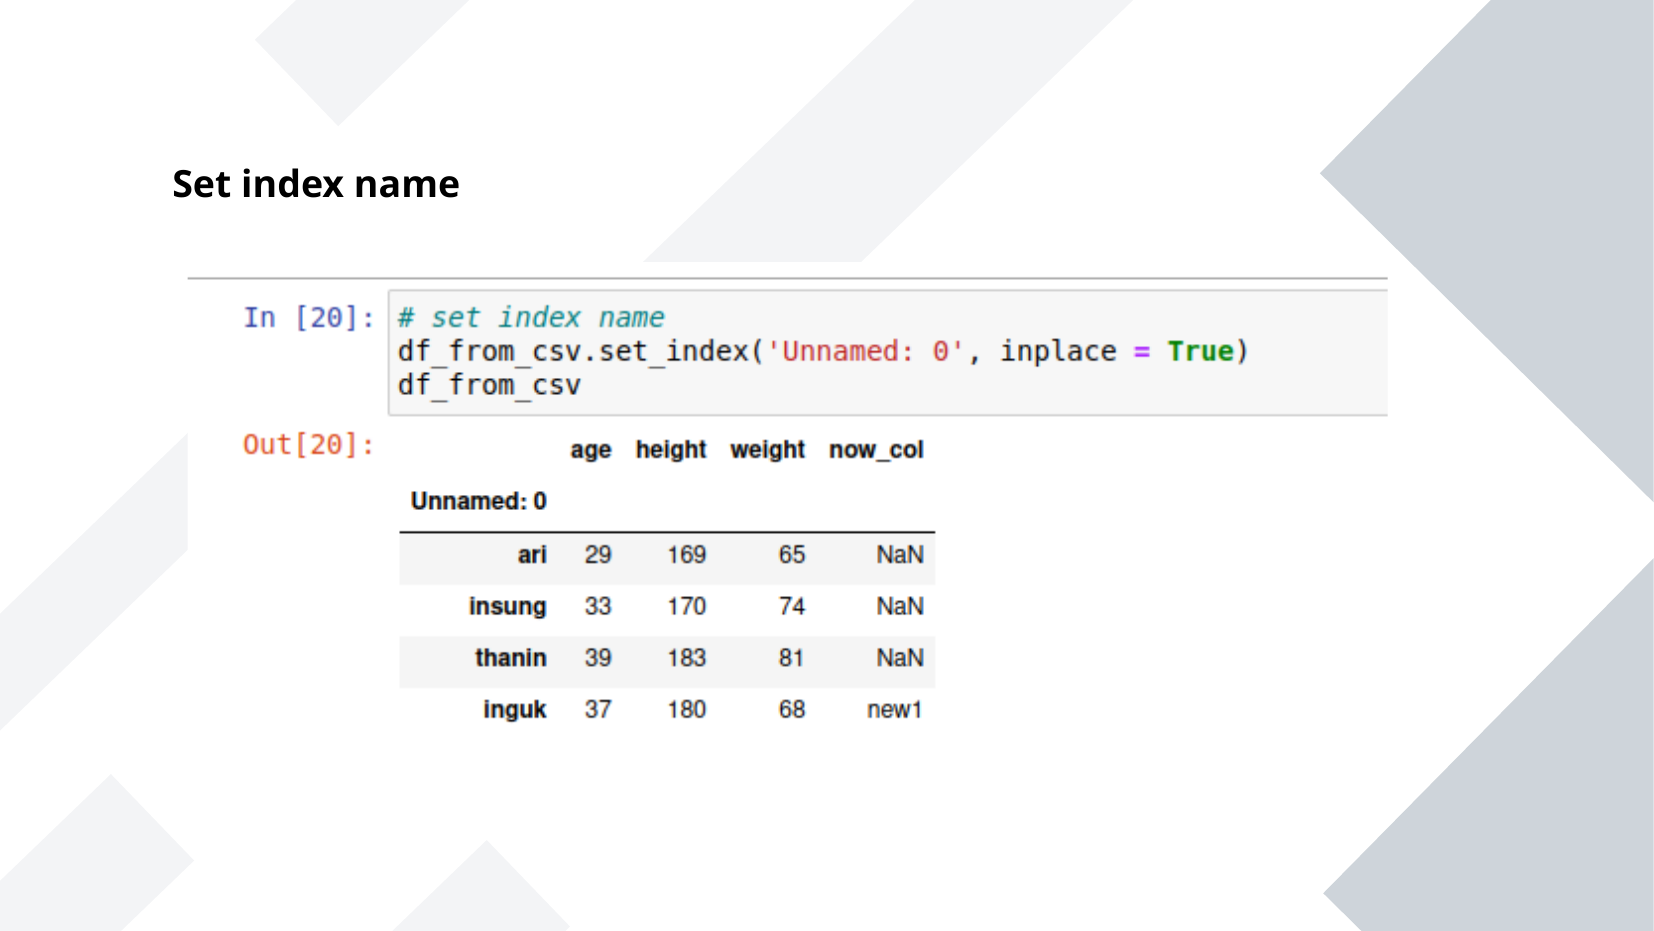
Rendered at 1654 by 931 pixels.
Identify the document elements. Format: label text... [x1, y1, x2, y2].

text_box Set index name [157, 150, 1201, 272]
picture [187, 262, 1388, 751]
